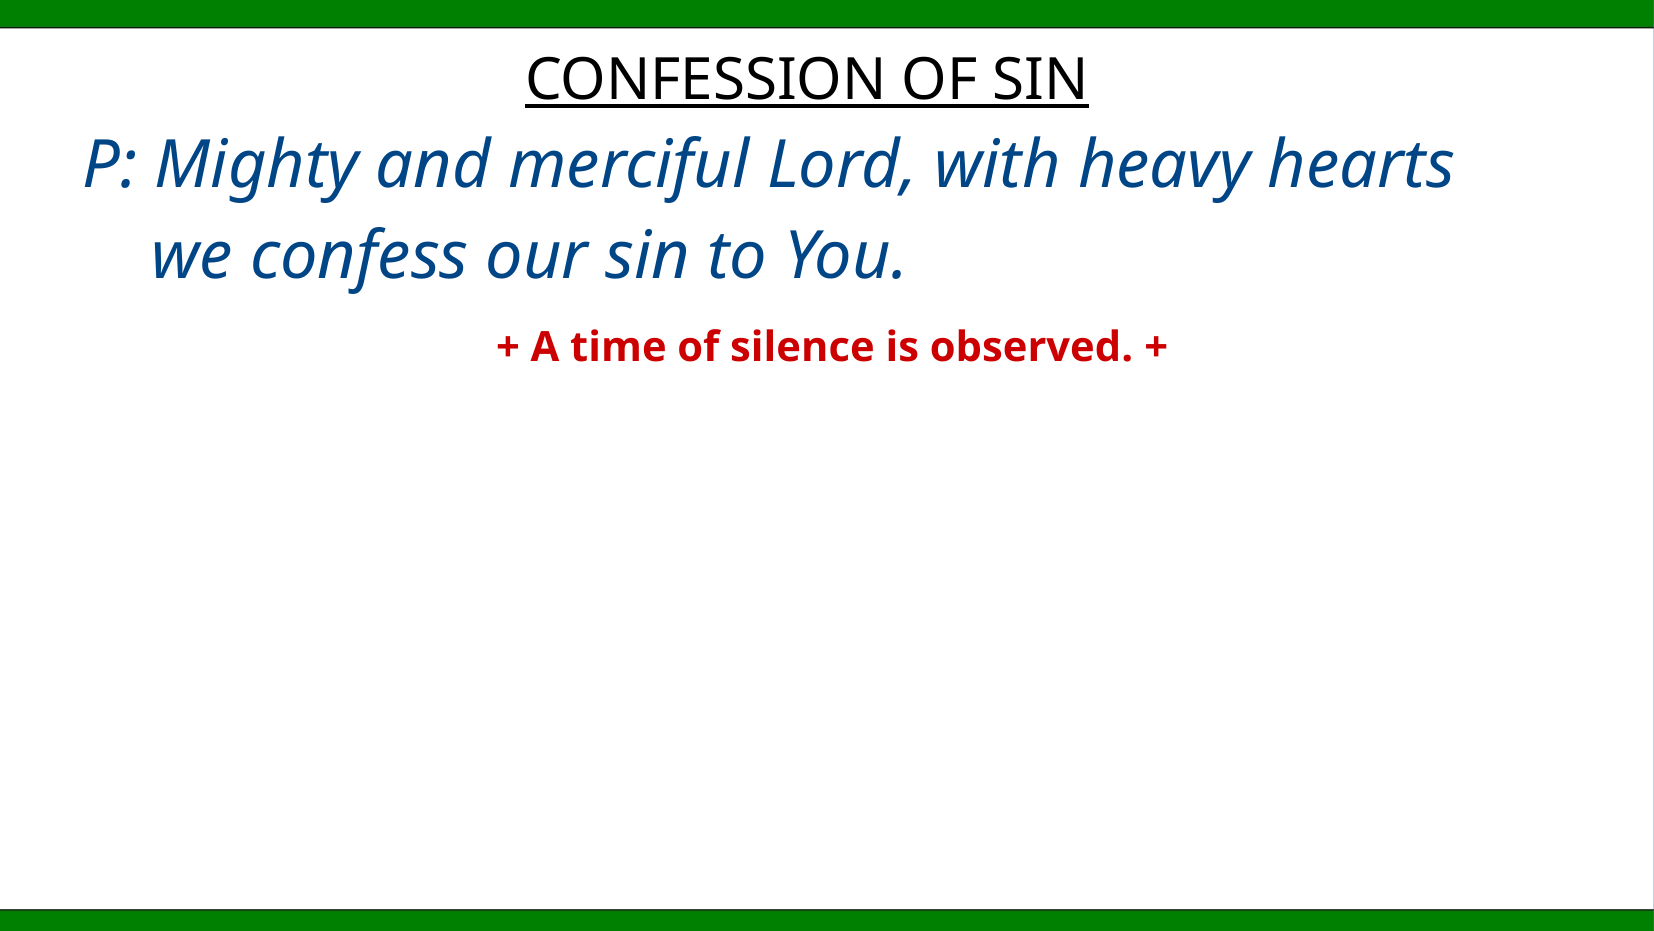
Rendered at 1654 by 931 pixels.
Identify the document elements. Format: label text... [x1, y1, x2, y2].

picture [0, 0, 1654, 931]
title CONFESSION OF SIN P: Mighty and merciful Lord, with heavy hearts we confess our sin to You. + A time of silence is observed. + [82, 37, 1571, 367]
